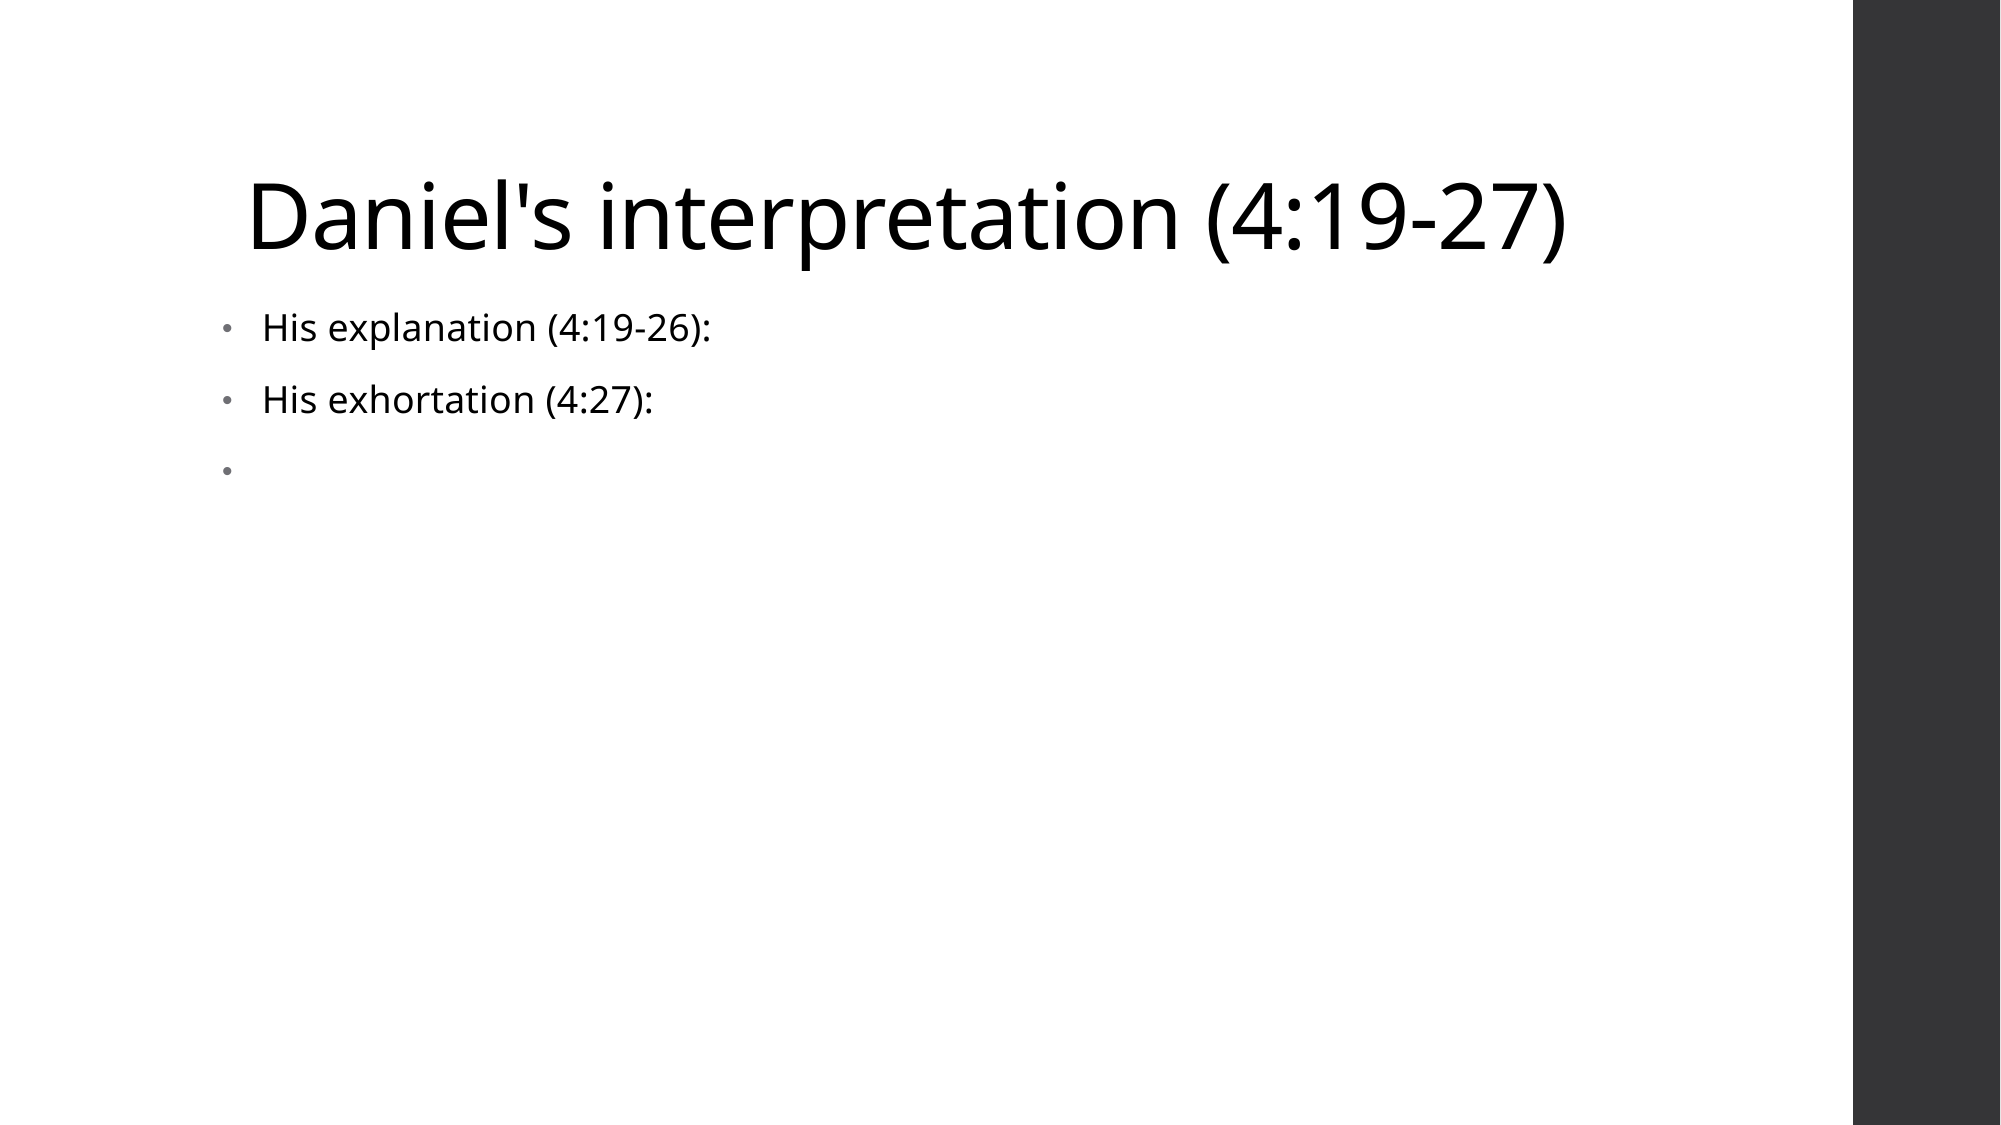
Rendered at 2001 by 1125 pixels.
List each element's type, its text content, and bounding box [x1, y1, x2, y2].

list His explanation (4:19-26): His exhortation (4:27): [206, 299, 1617, 1014]
title Daniel's interpretation (4:19-27) [206, 60, 1797, 278]
